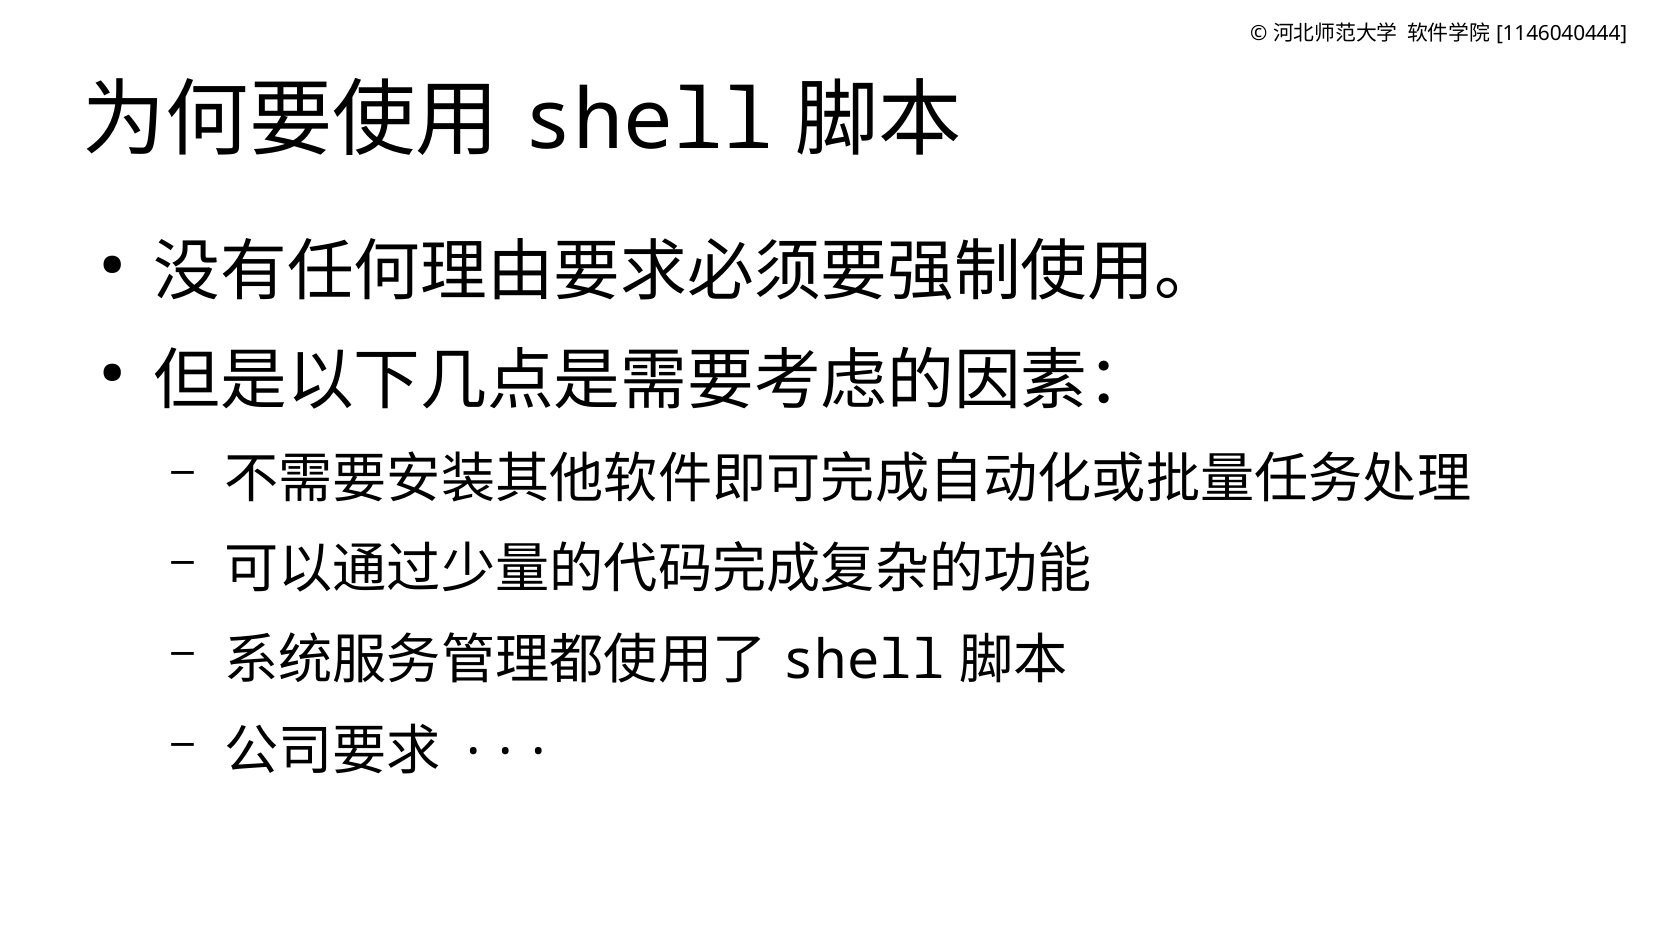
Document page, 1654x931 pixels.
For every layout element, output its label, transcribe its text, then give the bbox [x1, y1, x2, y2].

list 没有任何理由要求必须要强制使用。 但是以下几点是需要考虑的因素： 不需要安装其他软件即可完成自动化或批量任务处理 可以通过少量的代码完成复杂的功能 系统服务管理都使用了shell脚本 公司要求··· [82, 217, 1571, 827]
title 为何要使用shell脚本 [82, 37, 1571, 189]
